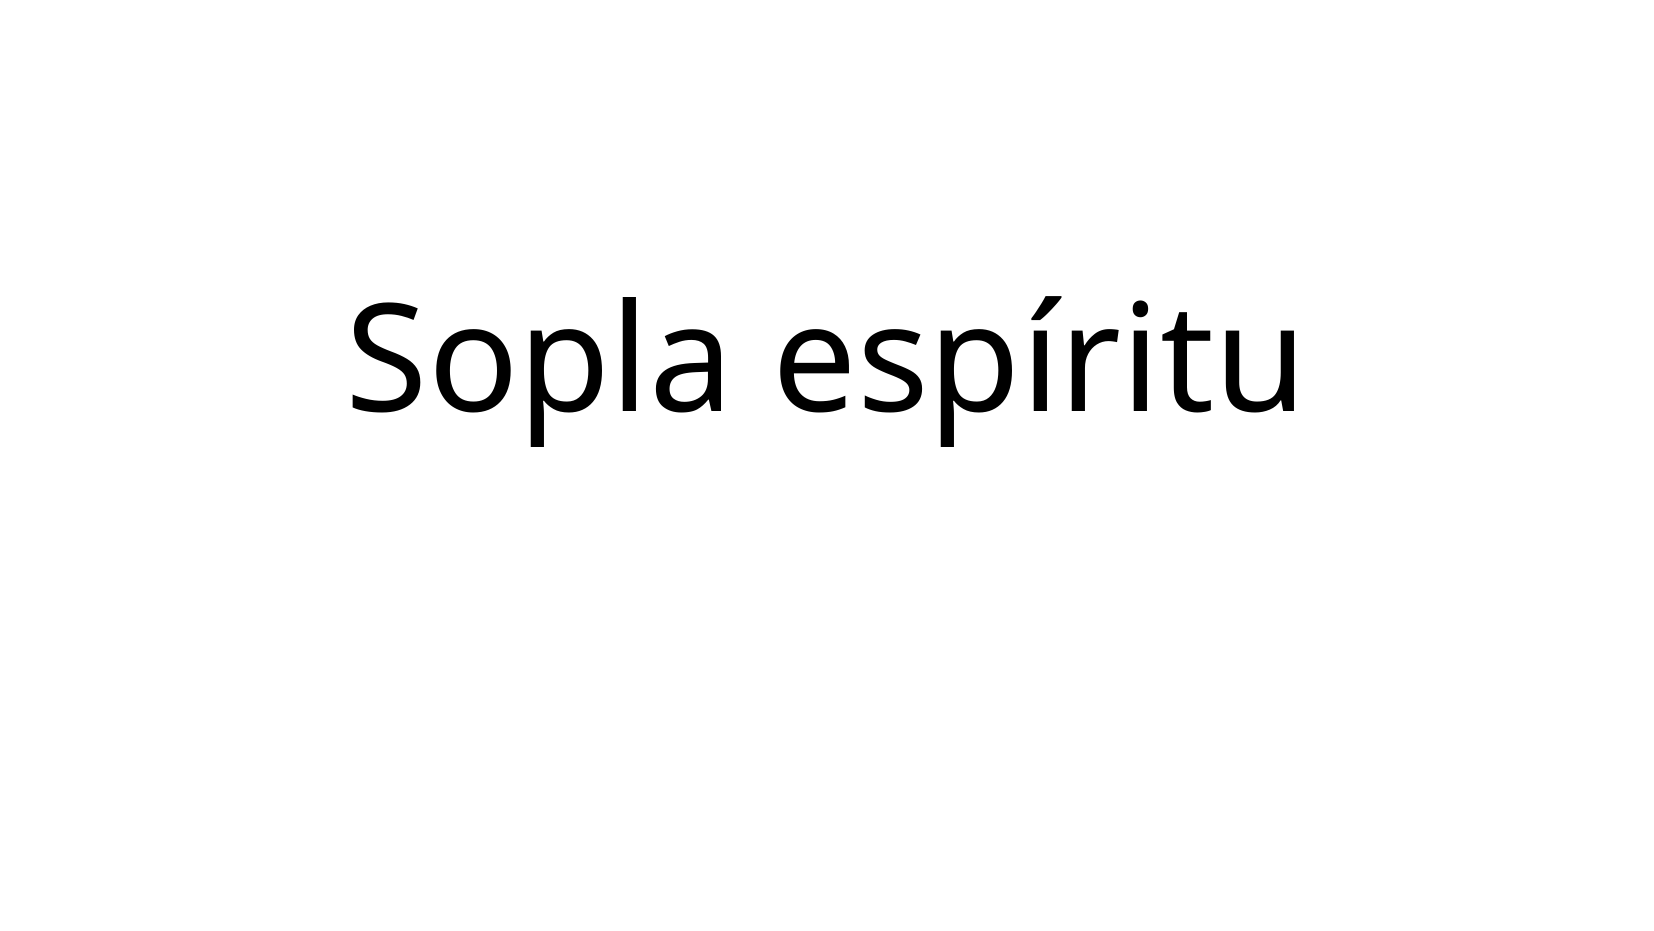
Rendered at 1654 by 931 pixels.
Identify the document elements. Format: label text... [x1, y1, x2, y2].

title Sopla espíritu [0, 165, 1654, 541]
